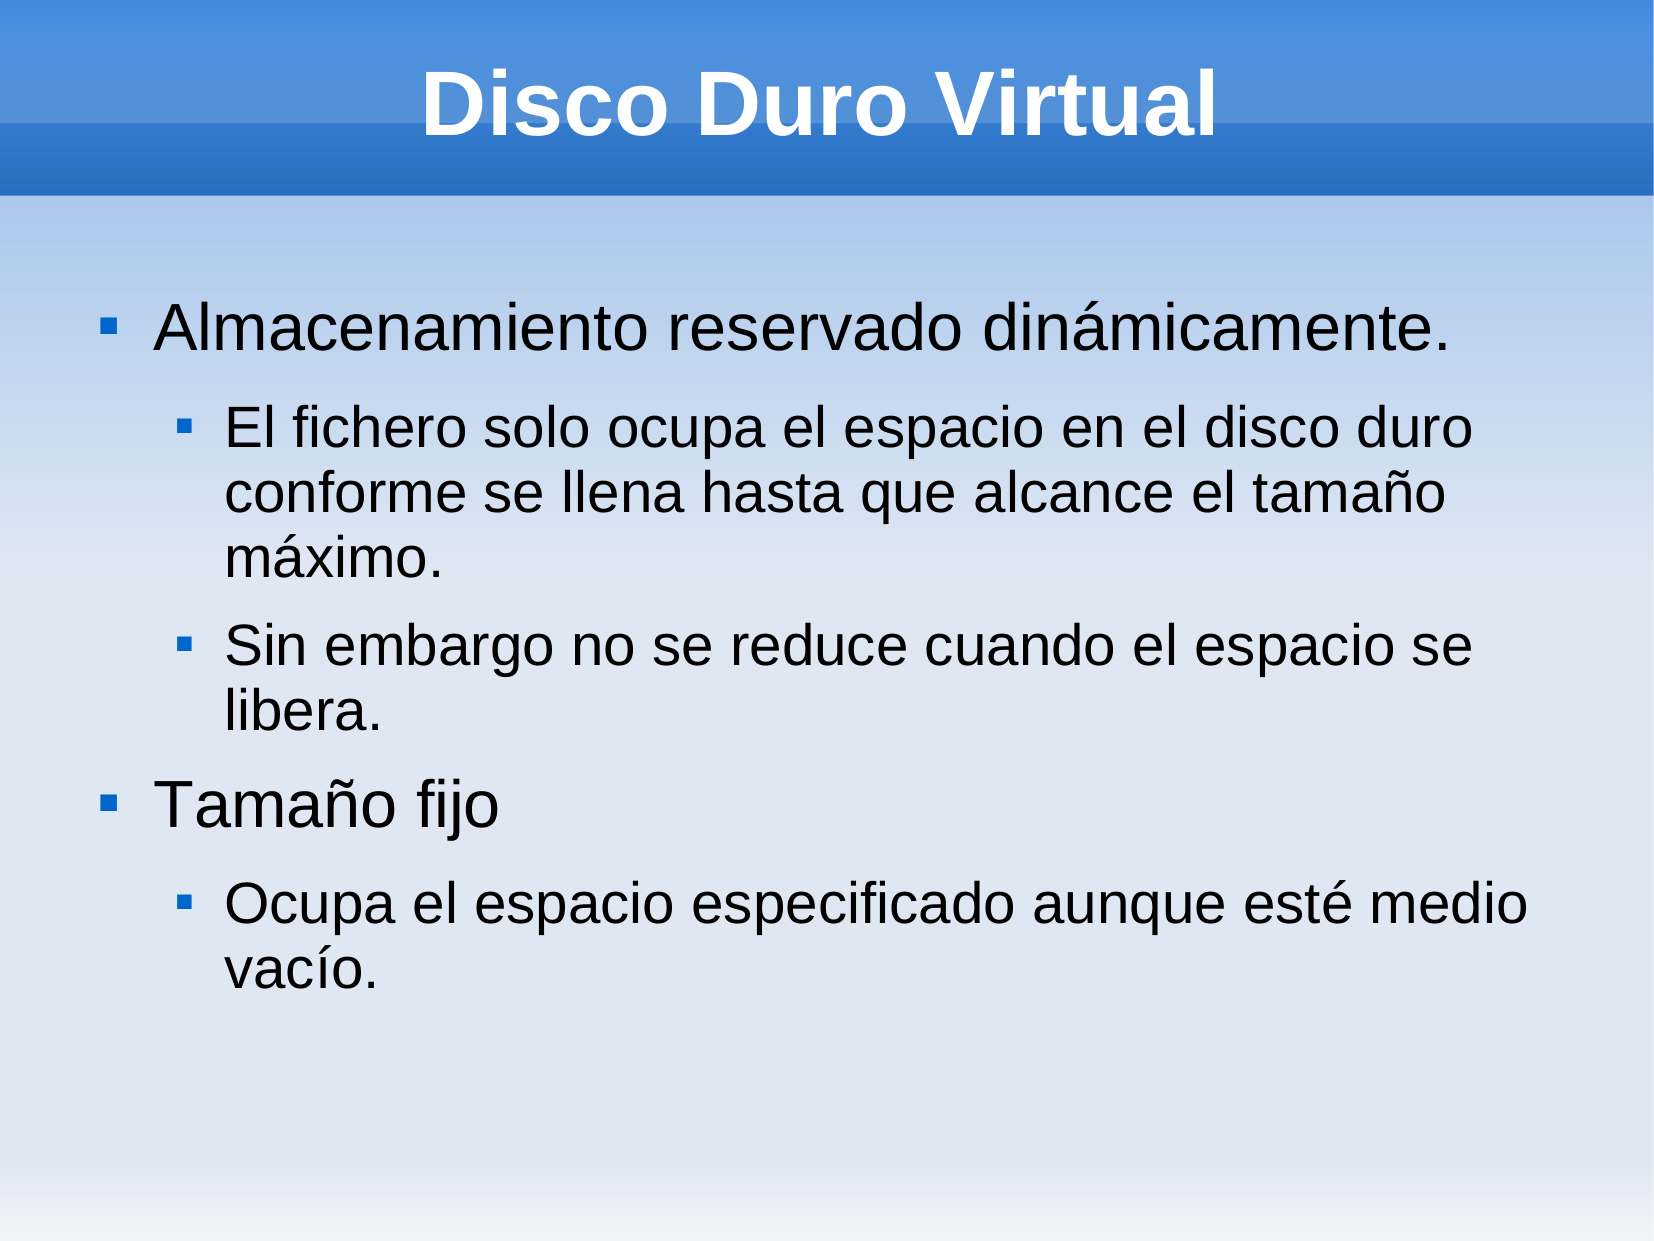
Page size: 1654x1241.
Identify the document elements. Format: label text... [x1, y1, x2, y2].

picture [0, 0, 1654, 1241]
list Almacenamiento reservado dinámicamente. El fichero solo ocupa el espacio en el disco duro conforme se llena hasta que alcance el tamaño máximo. Sin embargo no se reduce cuando el espacio se libera. Tamaño fijo Ocupa el espacio especificado aunque esté medio vacío. [82, 290, 1571, 1109]
title Disco Duro Virtual [76, 0, 1565, 208]
